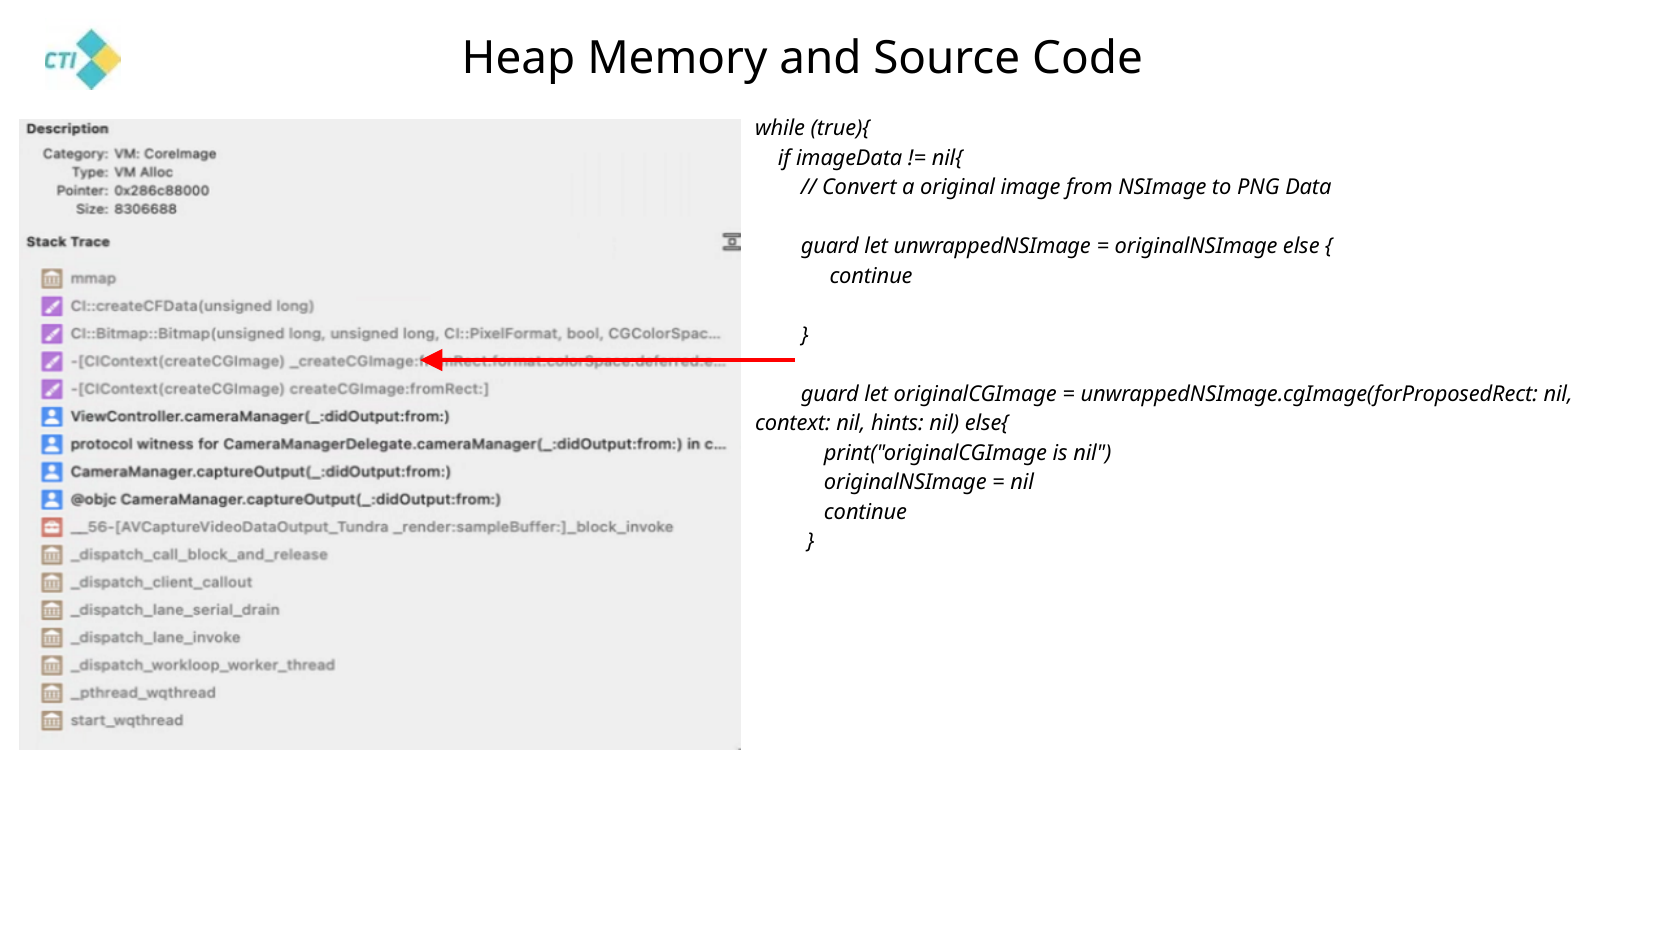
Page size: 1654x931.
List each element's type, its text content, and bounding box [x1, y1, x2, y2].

picture [45, 18, 121, 91]
picture [19, 119, 741, 751]
text_box Heap Memory and Source Code [225, 17, 1381, 119]
text_box while (true){ if imageData != nil{ // Convert a original image from NSImage to PNG Data guard let unwrappedNSImage = originalNSImage else { continue } guard let originalCGImage = unwrappedNSImage.cgImage(forProposedRect: nil, context: nil, hints: nil) else{ print("originalCGImage is nil") originalNSImage = nil continue } [740, 105, 1621, 871]
